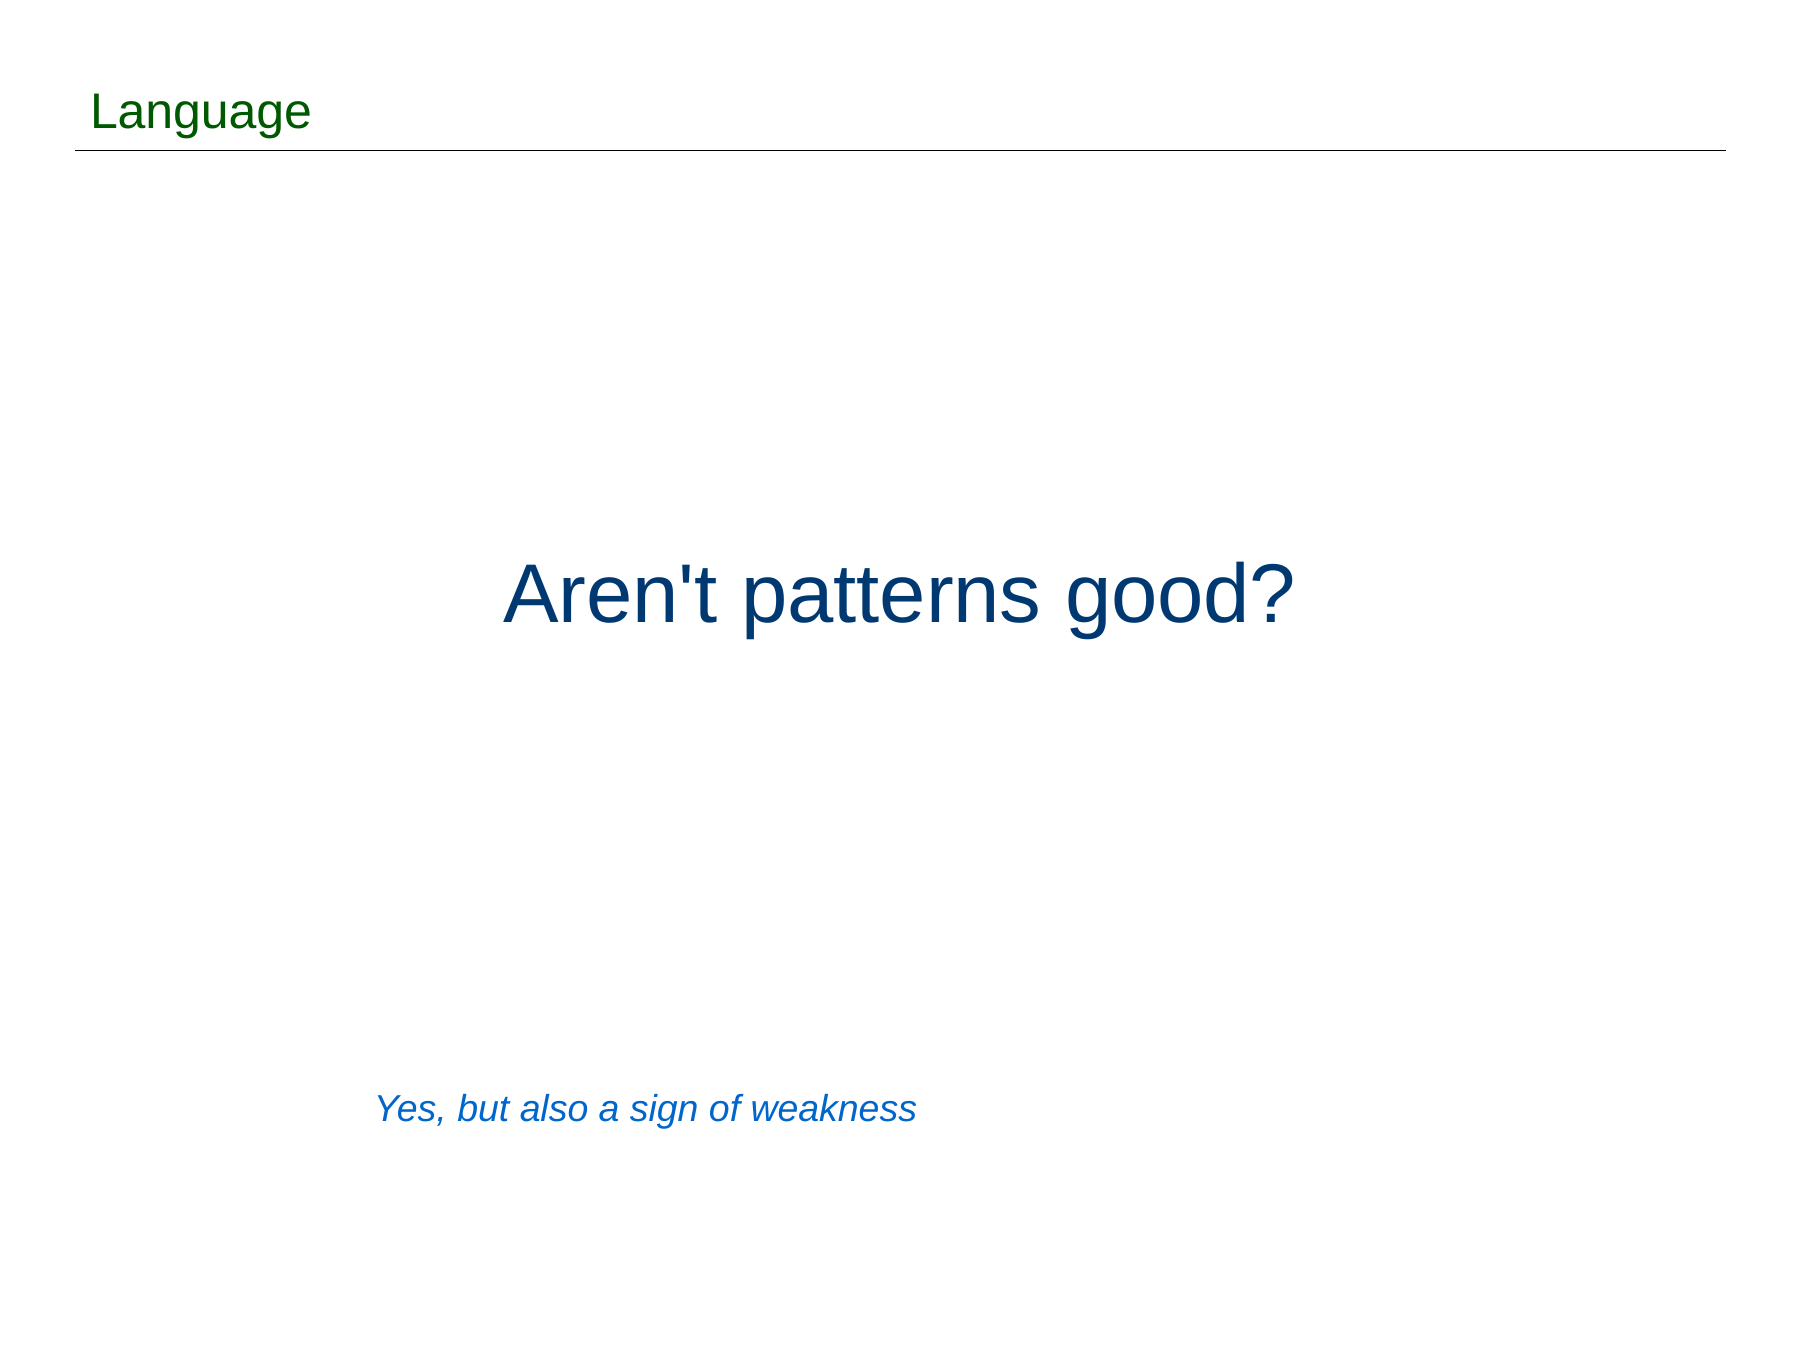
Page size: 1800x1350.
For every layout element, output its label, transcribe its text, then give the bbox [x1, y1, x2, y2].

text_box Aren't patterns good? [0, 539, 1800, 648]
text_box Yes, but also a sign of weakness [359, 1080, 1441, 1137]
title Language [90, 38, 1710, 147]
